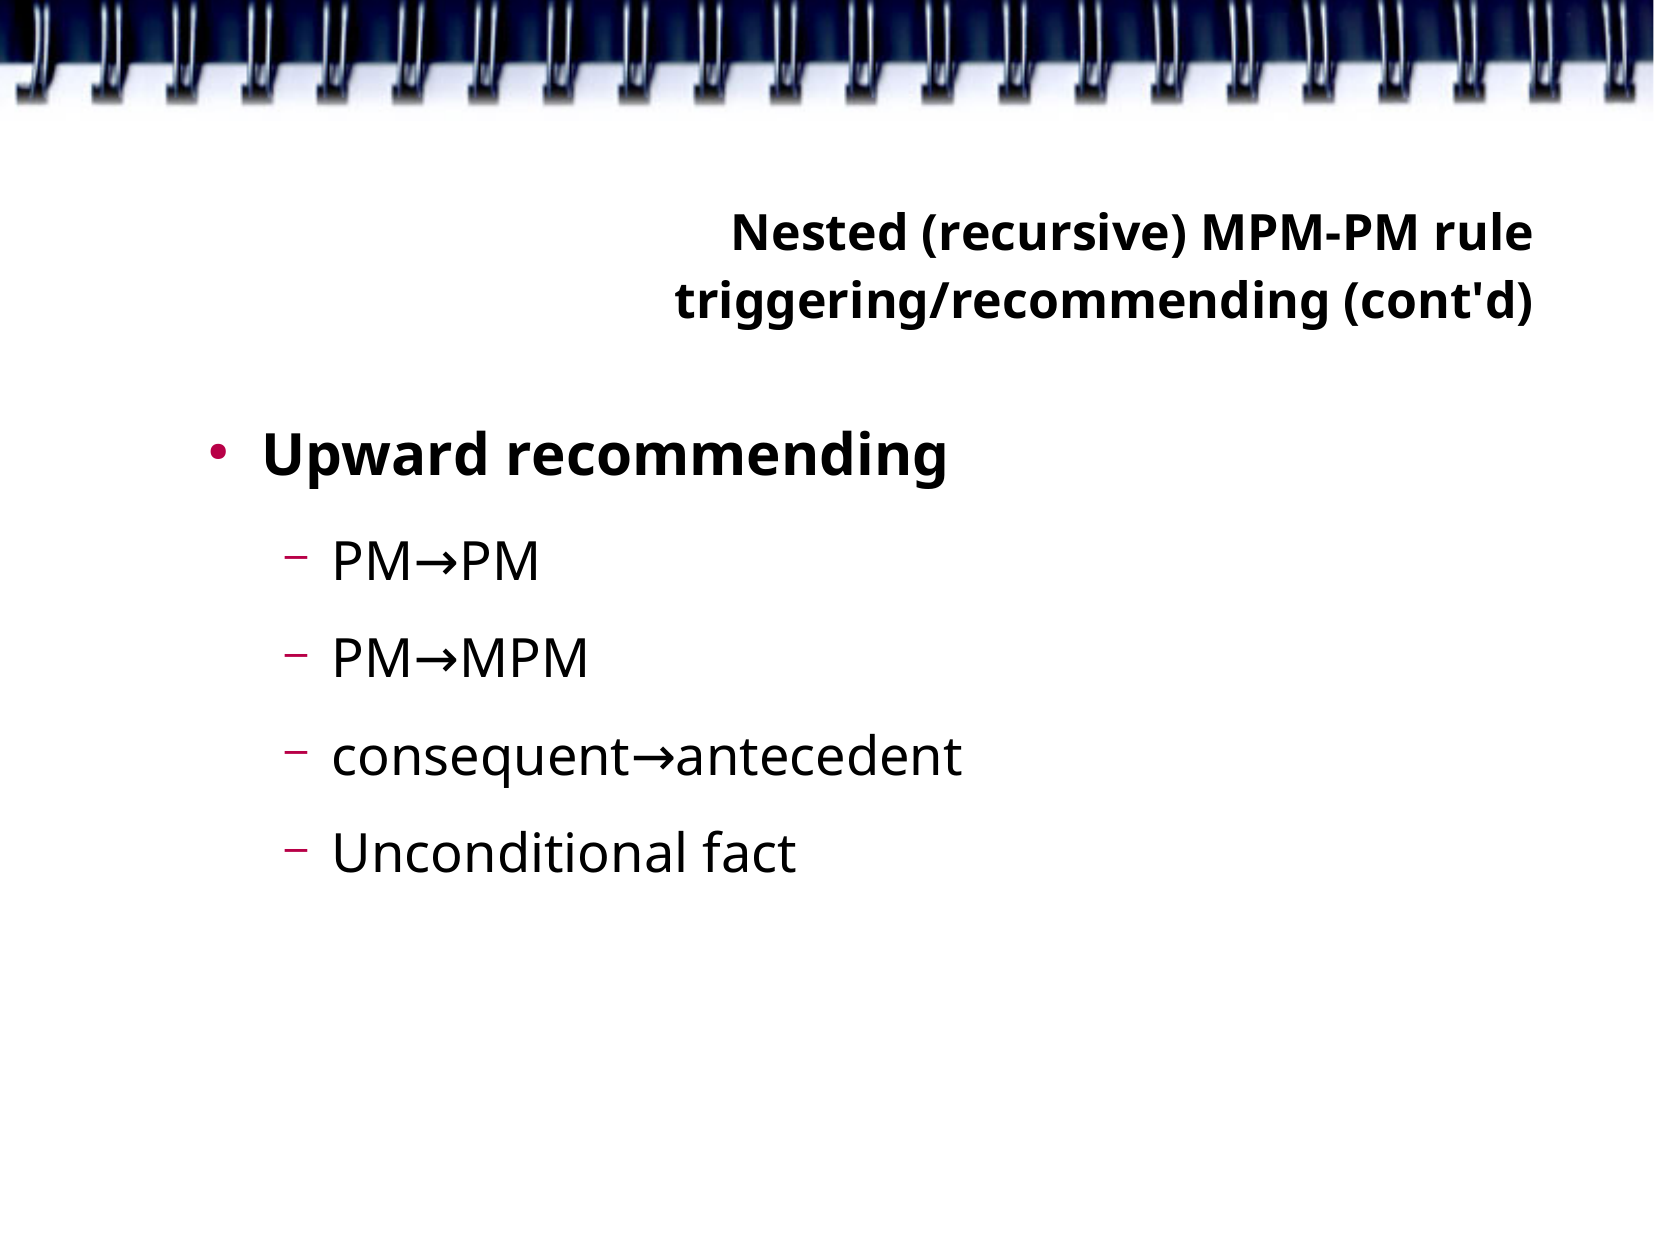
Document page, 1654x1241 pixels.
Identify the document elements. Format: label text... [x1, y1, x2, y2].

picture [0, 0, 1654, 121]
list Upward recommending PM→PM PM→MPM consequent→antecedent Unconditional fact [190, 413, 1506, 841]
title Nested (recursive) MPM-PM rule triggering/recommending (cont'd) [139, 205, 1535, 326]
